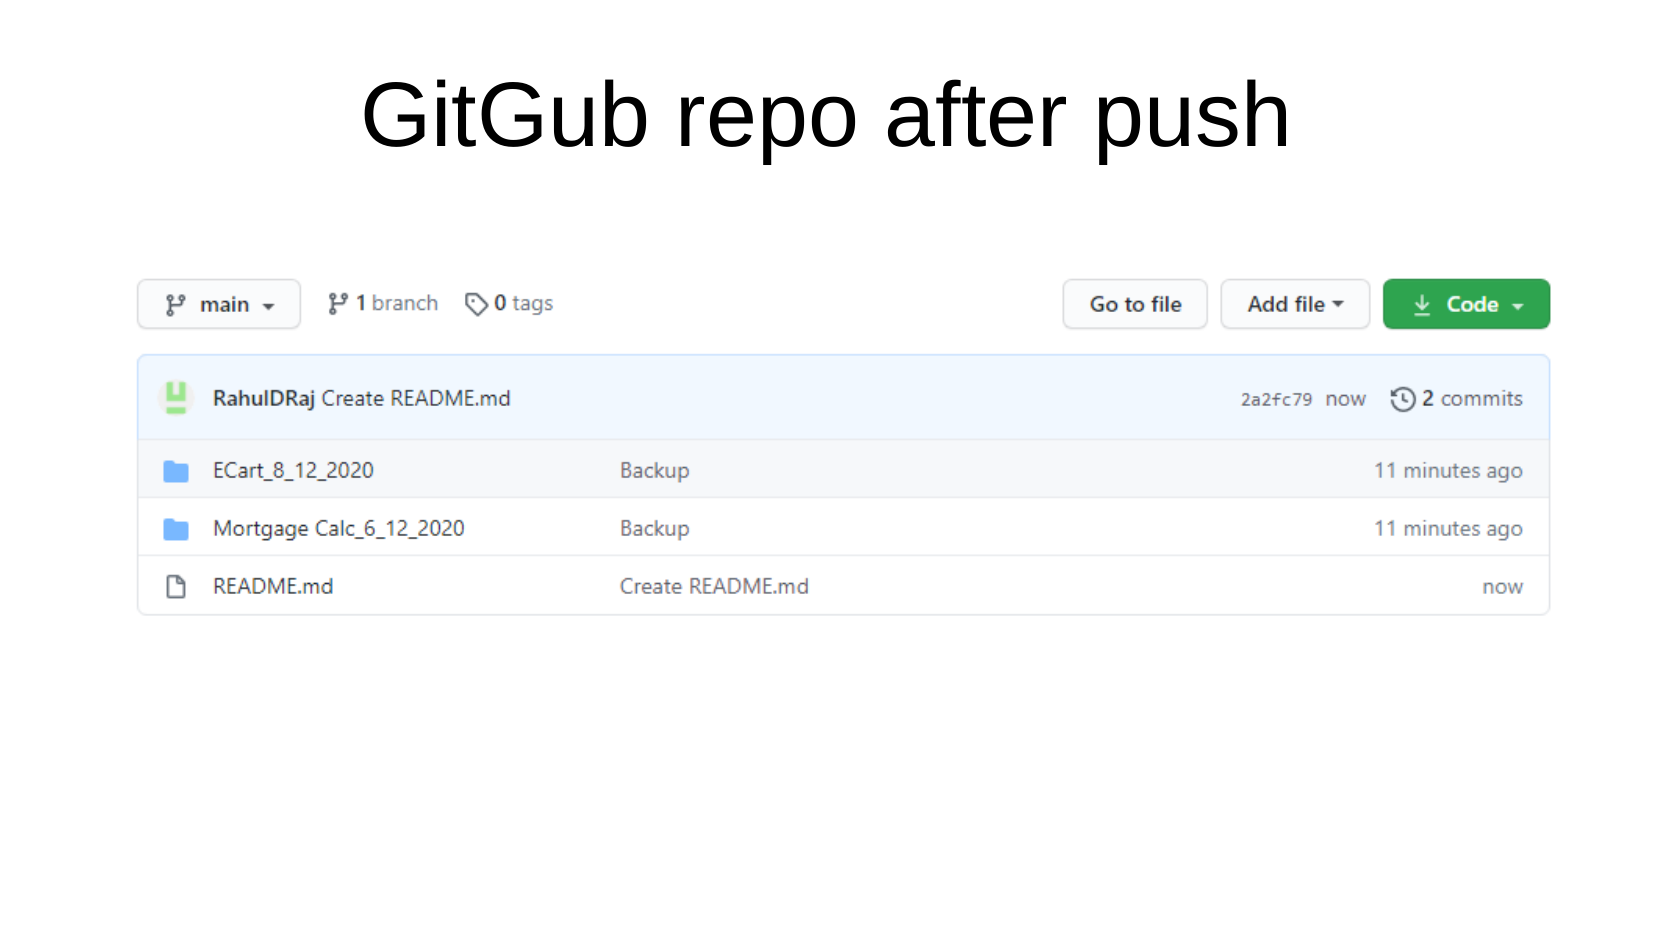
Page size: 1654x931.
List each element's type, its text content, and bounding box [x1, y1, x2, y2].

title GitGub repo after push [82, 37, 1571, 193]
picture [120, 265, 1571, 630]
